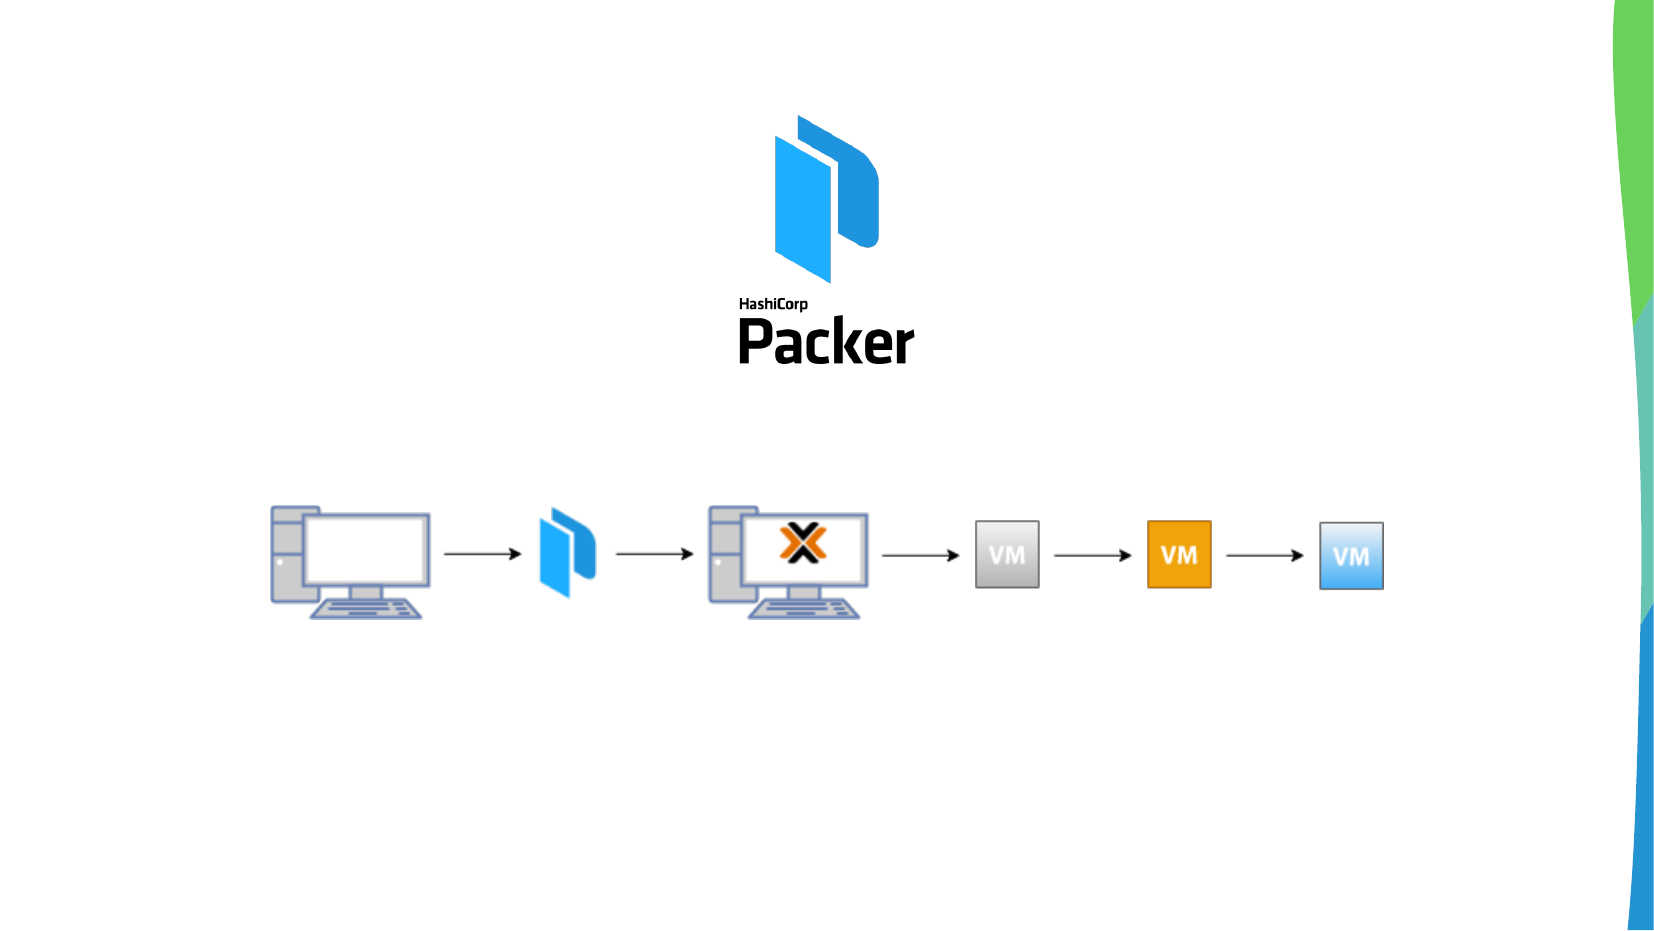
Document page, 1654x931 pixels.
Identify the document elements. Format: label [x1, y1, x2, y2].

picture [650, 62, 1004, 414]
picture [270, 505, 1384, 620]
